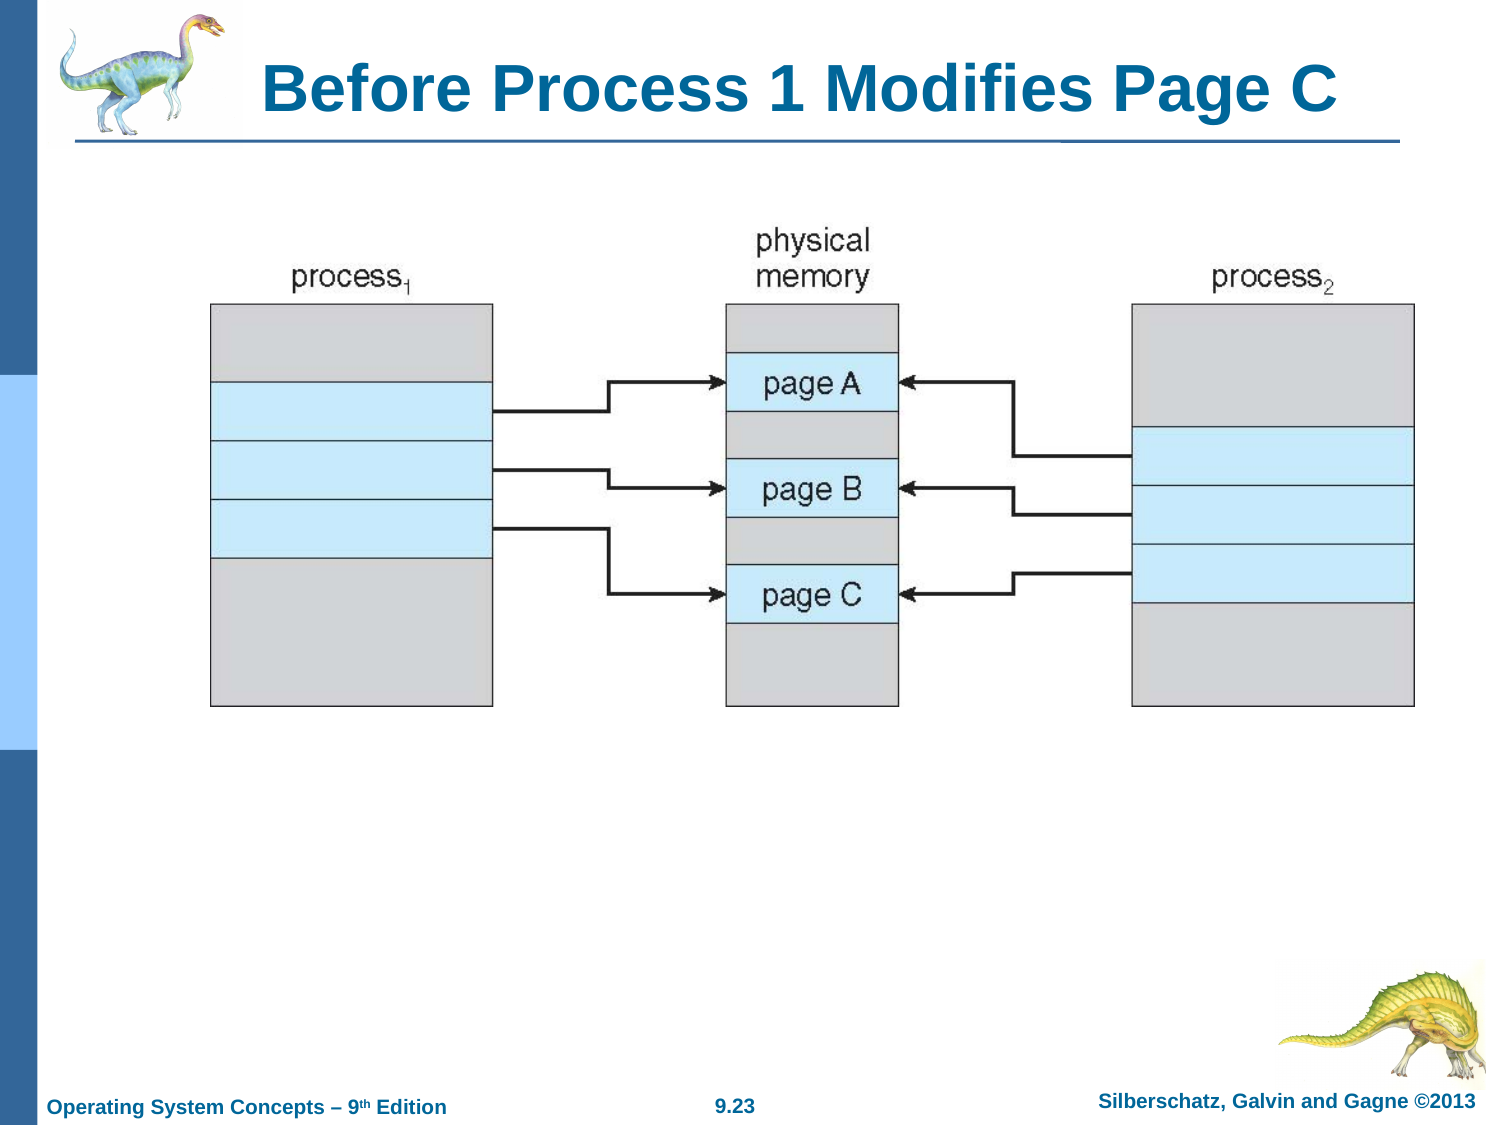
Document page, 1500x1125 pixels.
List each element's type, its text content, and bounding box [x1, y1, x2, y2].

picture [1275, 959, 1486, 1090]
picture [46, 0, 243, 149]
picture [210, 222, 1415, 707]
title Before Process 1 Modifies Page C [161, 37, 1440, 132]
